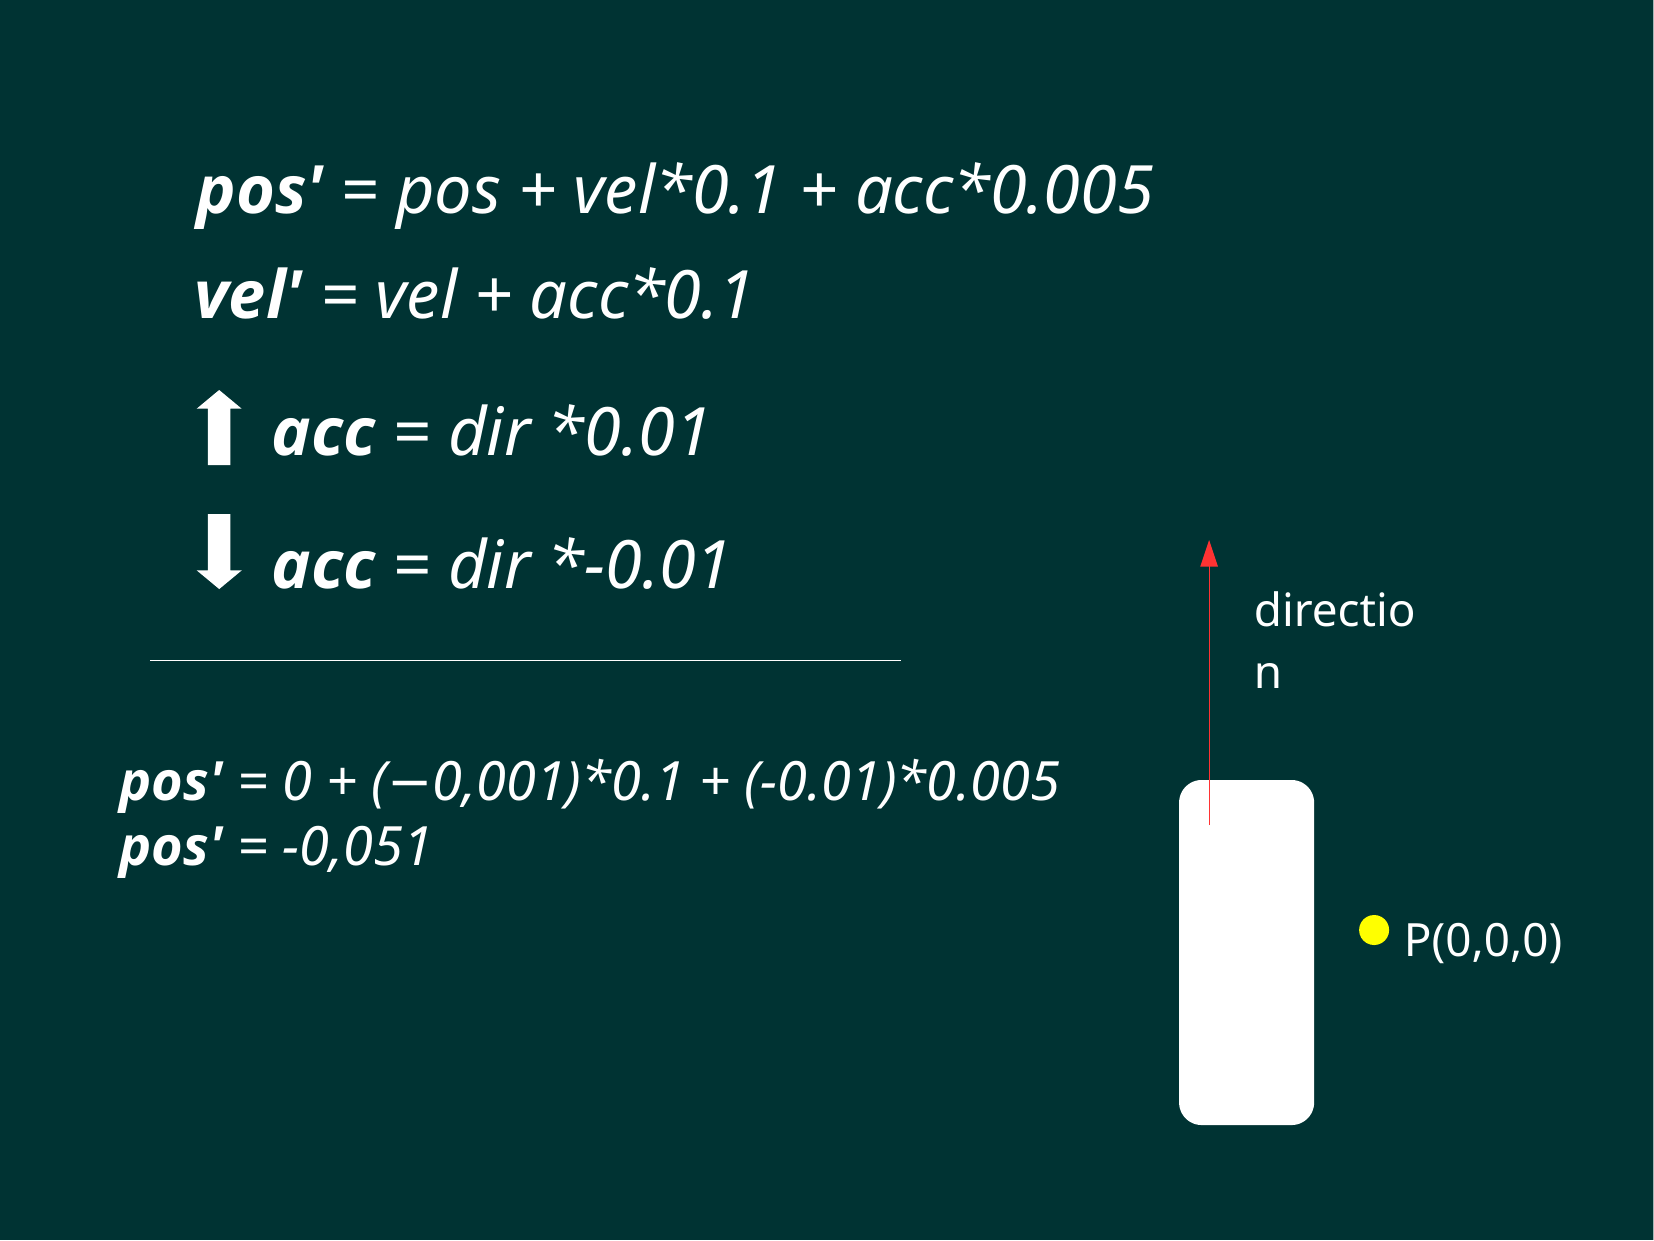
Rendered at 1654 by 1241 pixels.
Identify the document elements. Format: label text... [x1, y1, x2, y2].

text_box pos' = 0 + (−0,001)*0.1 + (-0.01)*0.005 [105, 735, 1038, 812]
text_box acc = dir *-0.01 [256, 510, 729, 601]
text_box vel' = vel + acc*0.1 [180, 240, 751, 331]
text_box direction [1239, 570, 1456, 637]
text_box P(0,0,0) [1389, 900, 1576, 967]
text_box [1359, 915, 1389, 946]
text_box [196, 514, 242, 590]
text_box pos' = -0,051 [105, 799, 441, 877]
text_box acc = dir *0.01 [256, 377, 710, 467]
text_box pos' = pos + vel*0.1 + acc*0.005 [181, 135, 1129, 225]
text_box [196, 390, 242, 466]
text_box [1179, 780, 1315, 1126]
